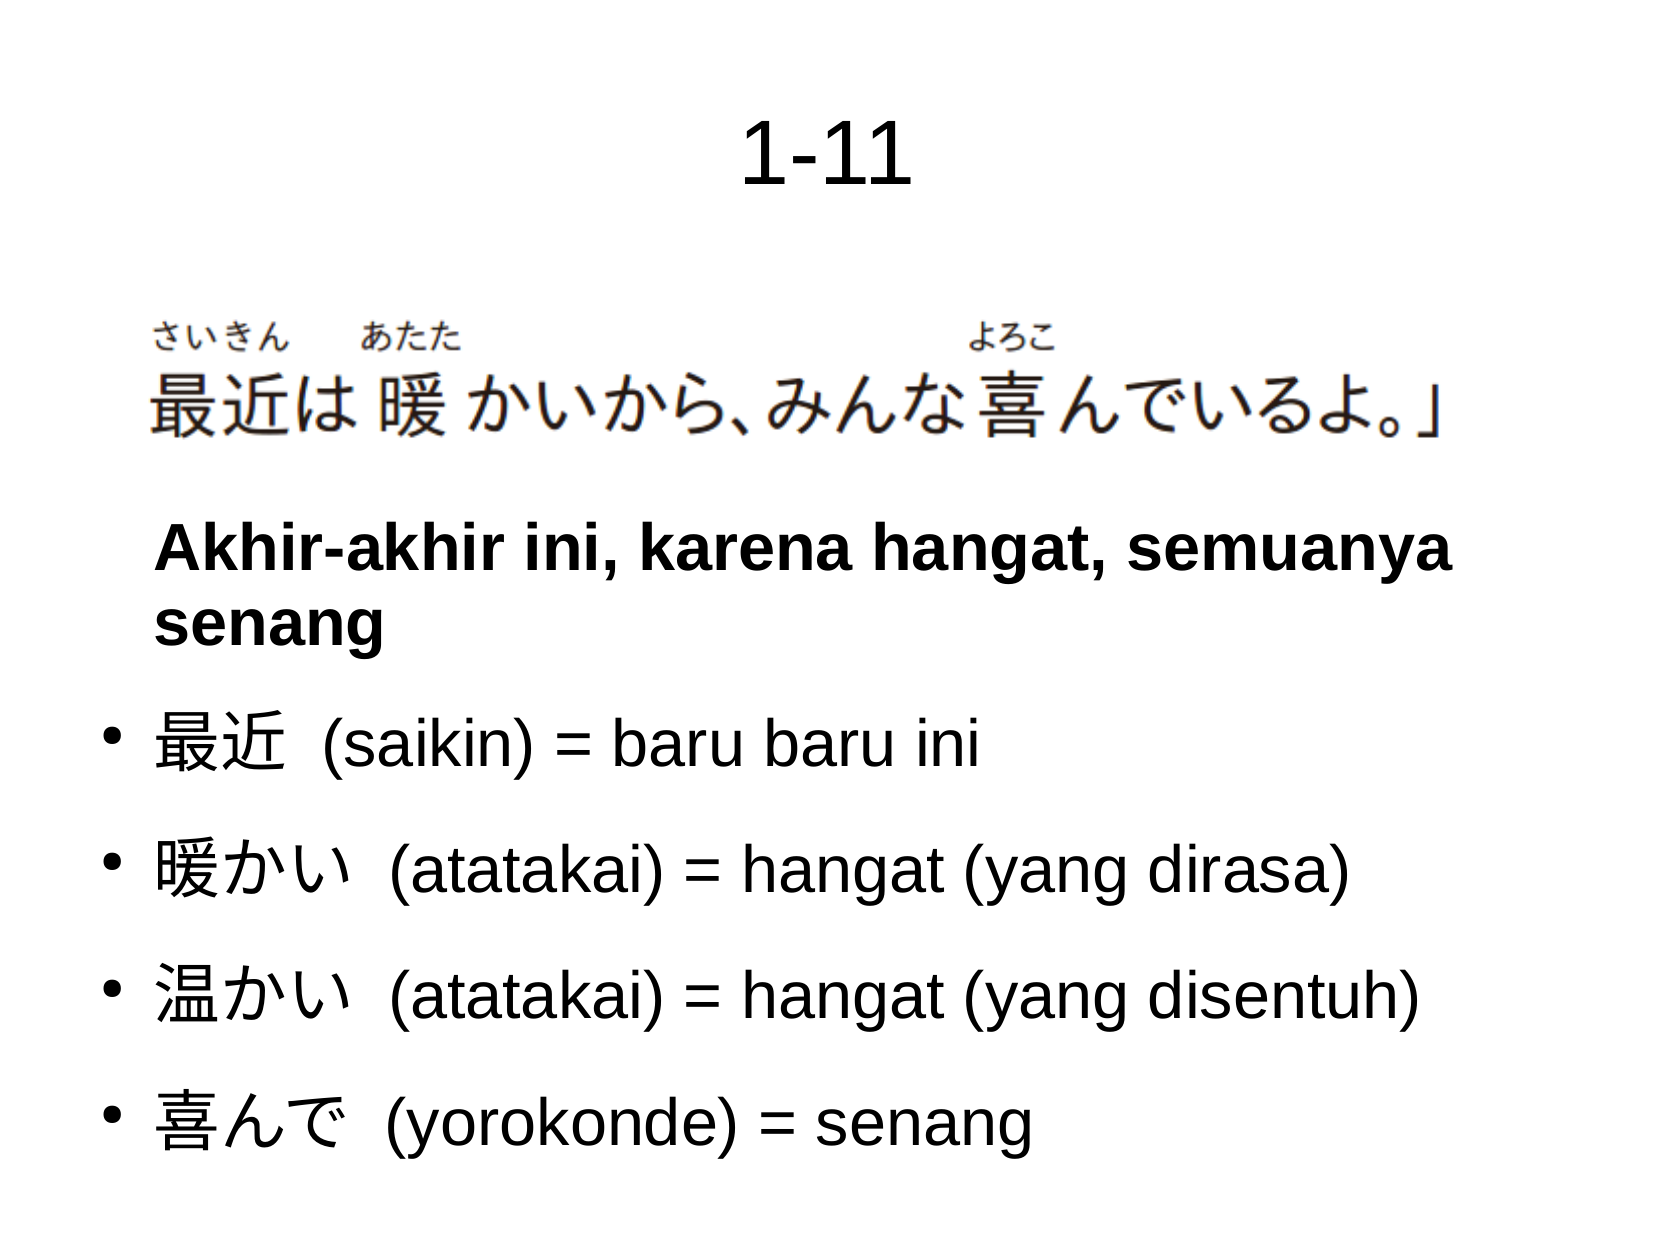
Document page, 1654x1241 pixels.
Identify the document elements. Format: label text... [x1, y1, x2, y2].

list Akhir-akhir ini, karena hangat, semuanya senang 最近 (saikin) = baru baru ini 暖かい (atatakai) = hangat (yang dirasa) 温かい (atatakai) = hangat (yang disentuh) 喜んで (yorokonde) = senang [82, 510, 1571, 1186]
picture [145, 314, 1457, 450]
title 1-11 [82, 49, 1571, 257]
